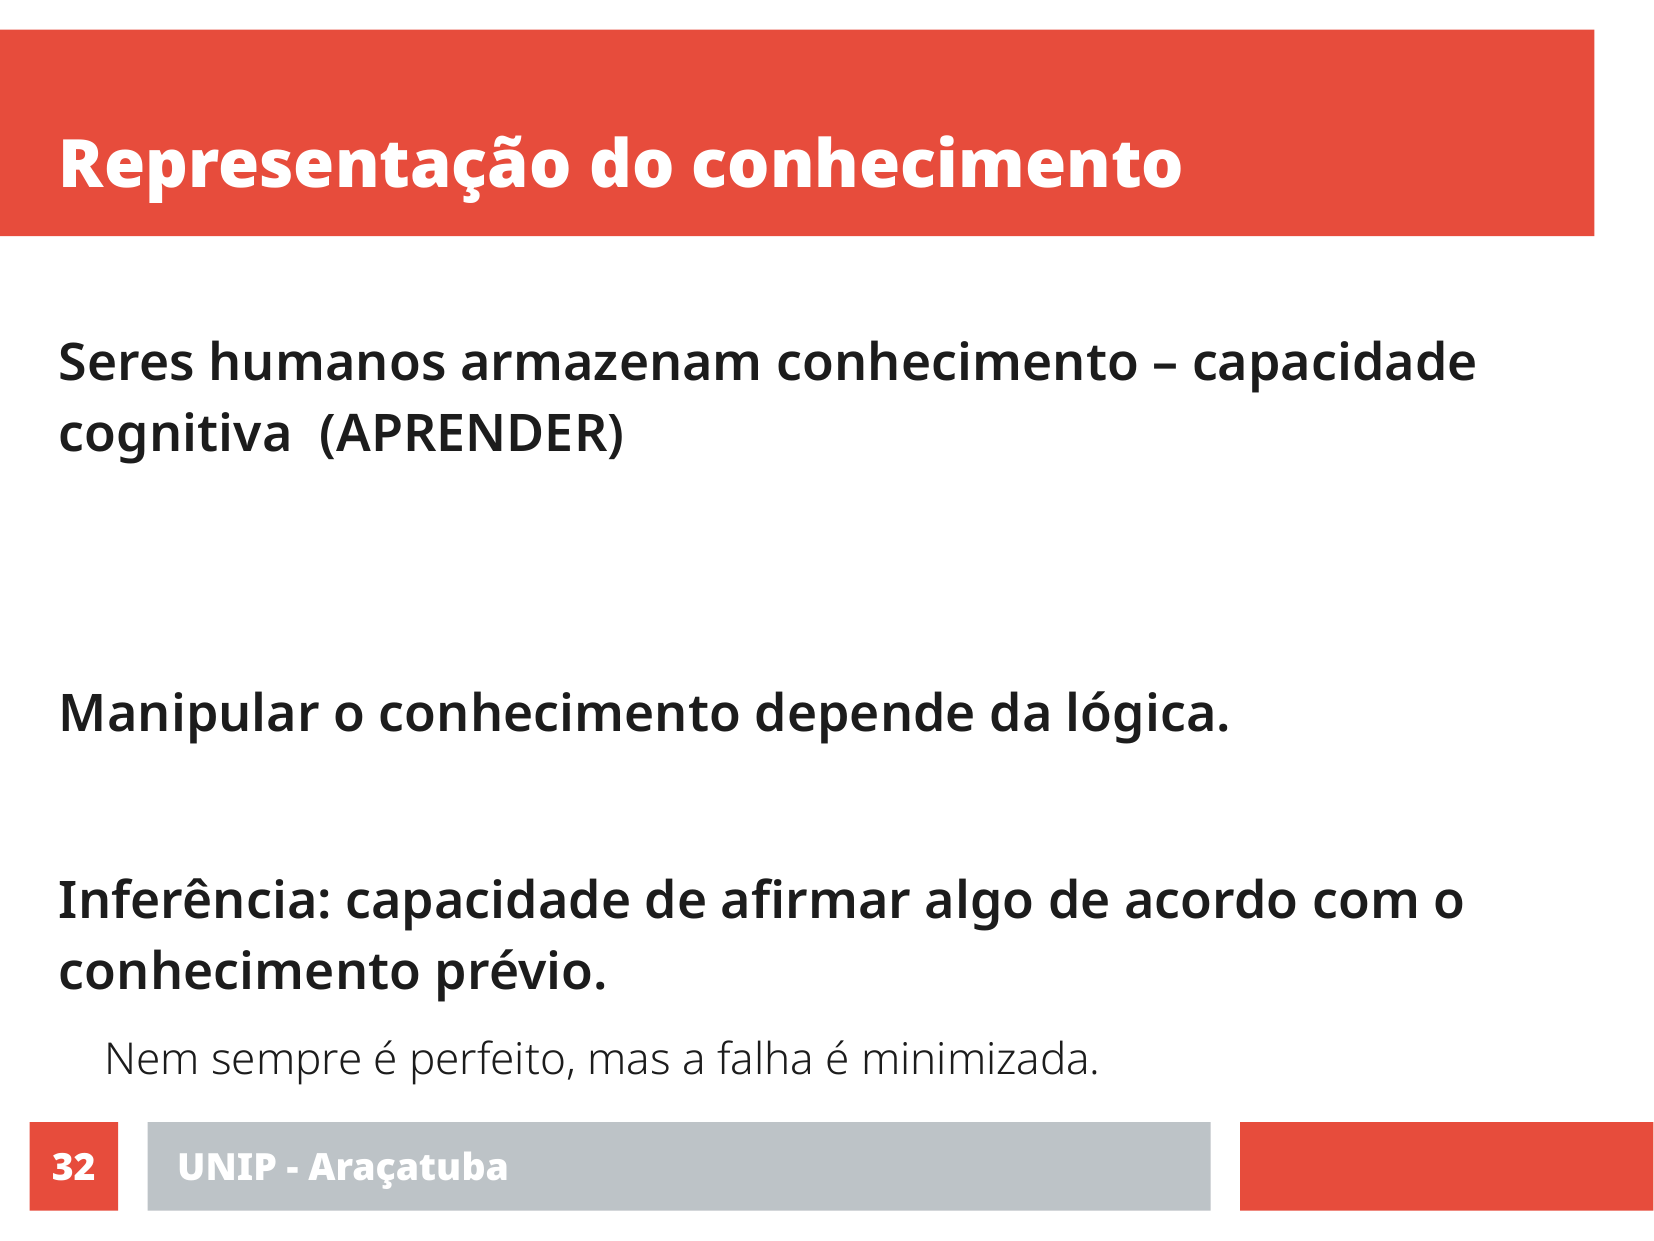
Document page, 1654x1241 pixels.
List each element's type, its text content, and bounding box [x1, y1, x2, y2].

list Seres humanos armazenam conhecimento – capacidade cognitiva (APRENDER) Manipular o conhecimento depende da lógica. Inferência: capacidade de afirmar algo de acordo com o conhecimento prévio. Nem sempre é perfeito, mas a falha é minimizada. [59, 324, 1565, 1093]
title Representação do conhecimento [59, 59, 1595, 207]
